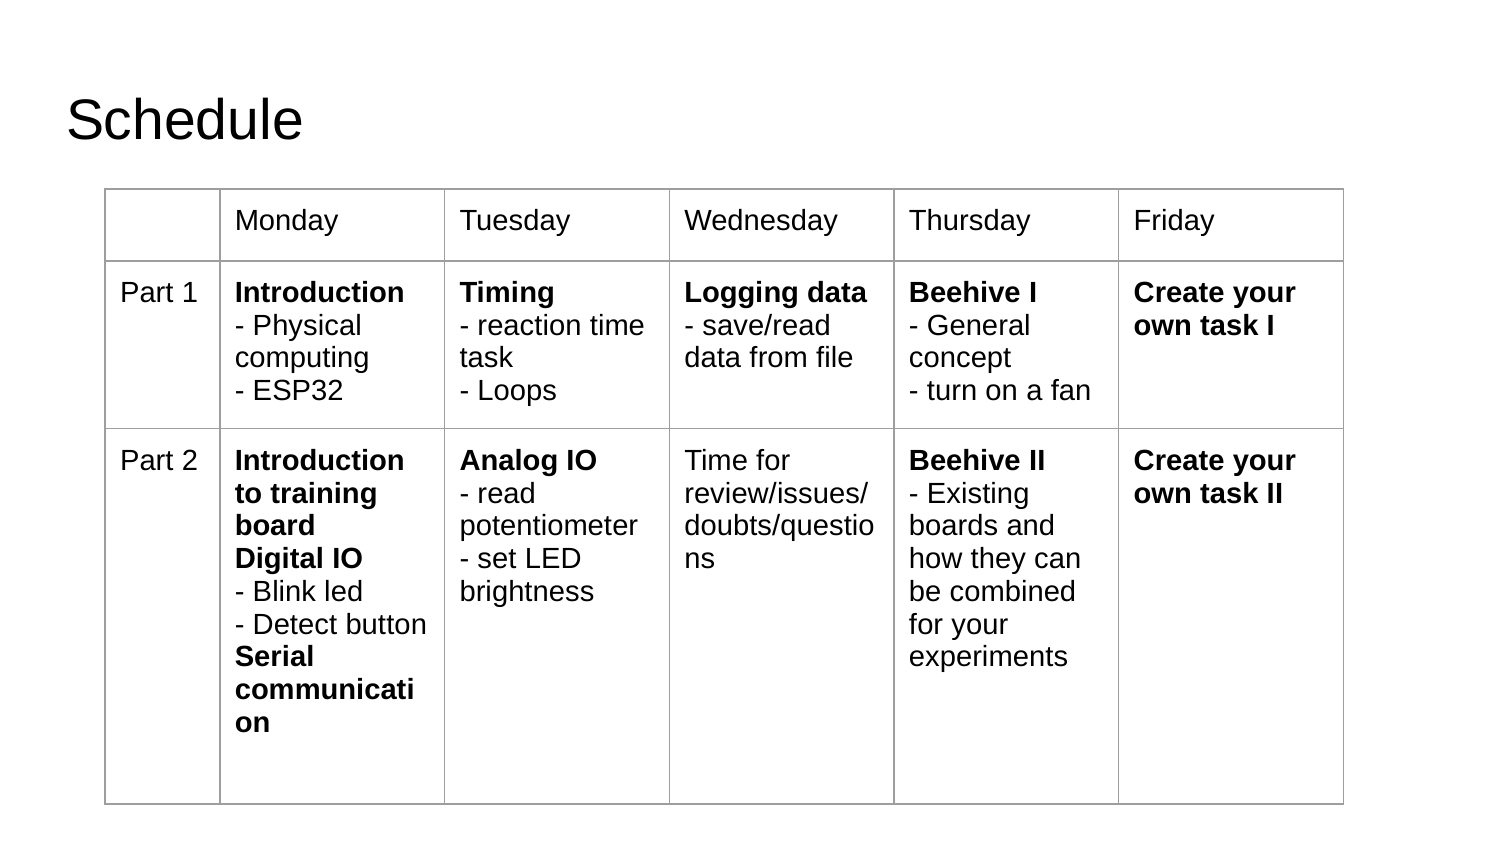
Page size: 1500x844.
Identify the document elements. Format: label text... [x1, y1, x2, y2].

table_cell Beehive II - Existing boards and how they can be combined for your experiments [895, 429, 1118, 803]
table_header Monday [221, 190, 444, 260]
table_header Thursday [895, 190, 1118, 260]
table_cell Introduction - Physical computing - ESP32 [221, 262, 444, 428]
table_header [106, 190, 219, 260]
table_cell Time for review/issues/doubts/questions [670, 429, 893, 803]
table_cell Introduction to training board Digital IO - Blink led - Detect button Serial communication [221, 429, 444, 803]
table_header Friday [1119, 190, 1343, 260]
table_cell Create your own task I [1119, 262, 1343, 428]
table_cell Analog IO - read potentiometer - set LED brightness [445, 429, 669, 803]
table_header Wednesday [670, 190, 893, 260]
table_cell Part 1 [106, 262, 219, 428]
table_header Tuesday [445, 190, 669, 260]
table_cell Timing - reaction time task - Loops [445, 262, 669, 428]
table_cell Beehive I - General concept - turn on a fan [895, 262, 1118, 428]
title Schedule [51, 72, 1449, 167]
table_cell Logging data - save/read data from file [670, 262, 893, 428]
table_cell Part 2 [106, 429, 219, 803]
table_cell Create your own task II [1119, 429, 1343, 803]
